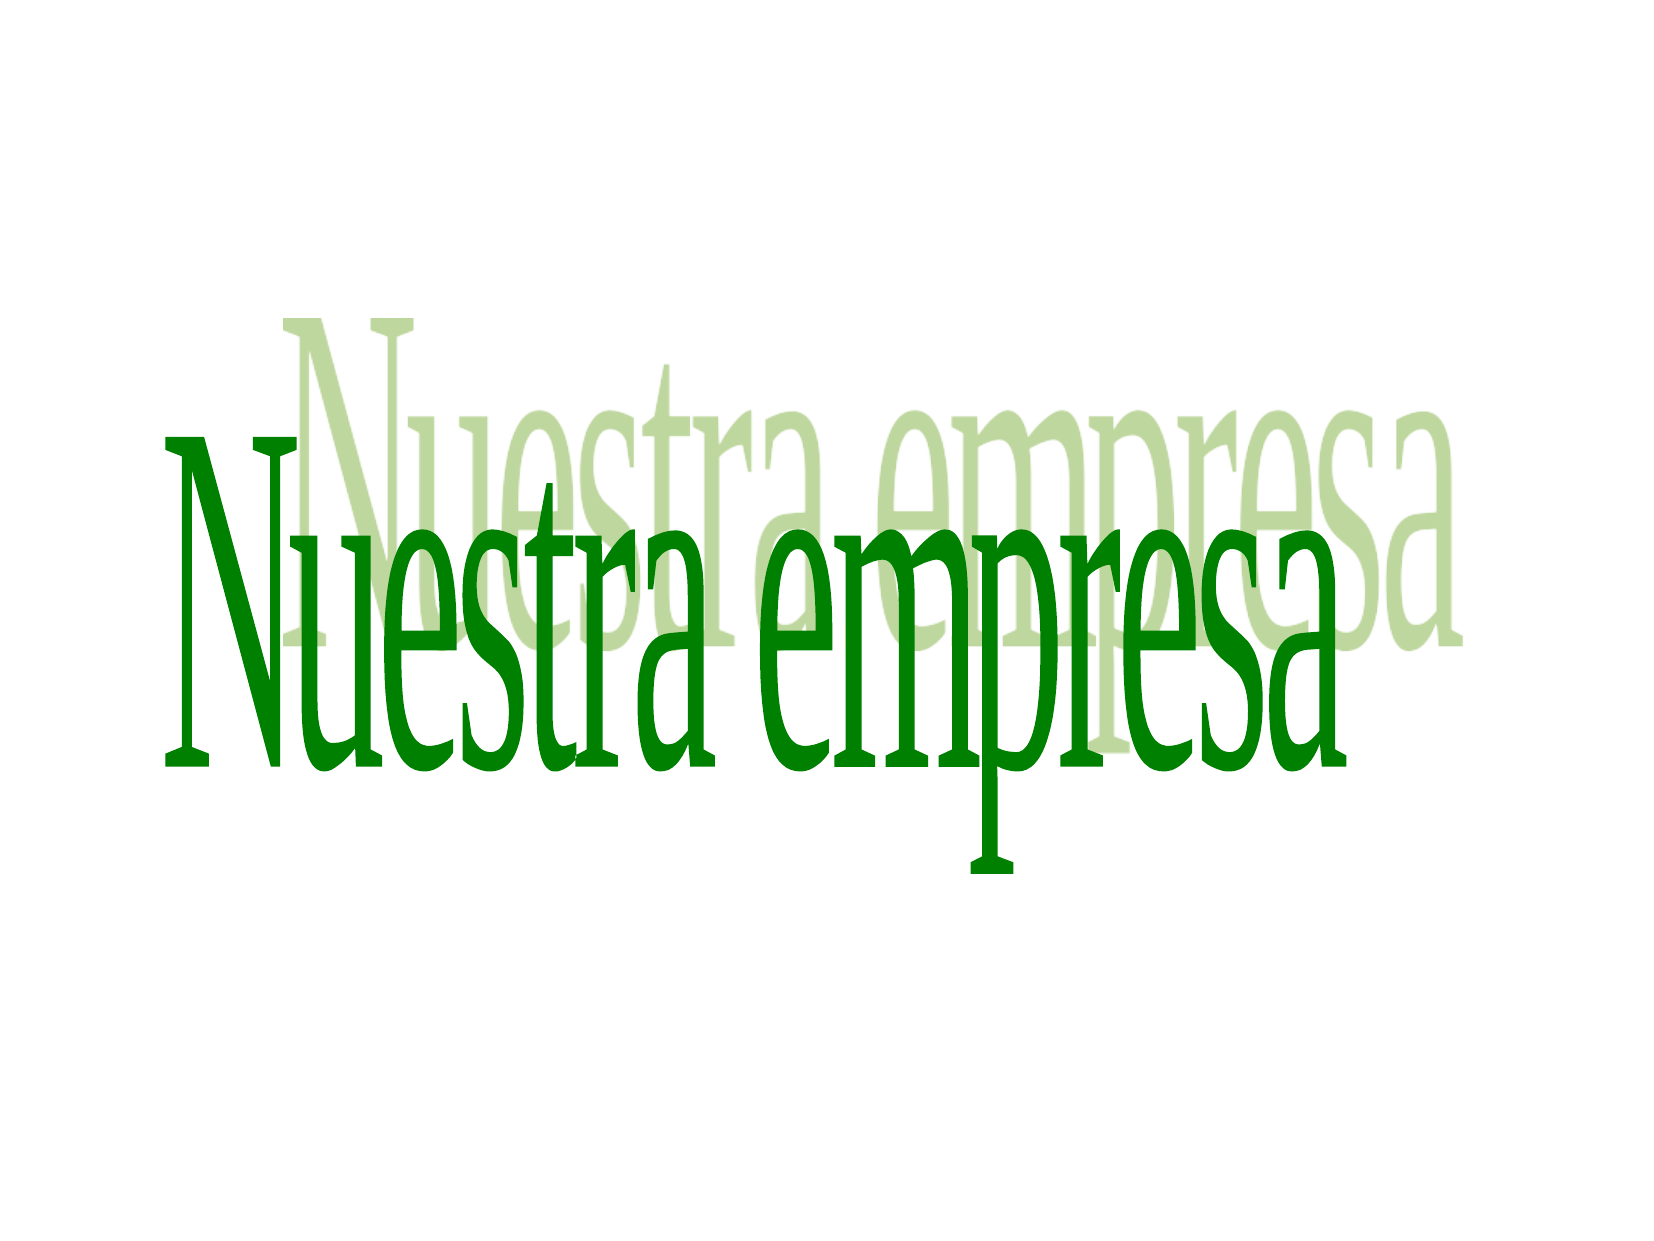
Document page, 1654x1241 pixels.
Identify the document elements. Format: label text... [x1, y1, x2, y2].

text_box Nuestra empresa [524, 483, 635, 772]
text_box Nuestra empresa [1201, 529, 1263, 772]
text_box Nuestra empresa [970, 529, 1058, 874]
text_box Nuestra empresa [637, 530, 715, 772]
text_box Nuestra empresa [1060, 529, 1120, 767]
text_box Nuestra empresa [462, 529, 524, 772]
text_box Nuestra empresa [384, 529, 457, 772]
text_box Nuestra empresa [1269, 530, 1347, 772]
text_box Nuestra empresa [165, 436, 297, 767]
text_box Nuestra empresa [290, 535, 383, 772]
text_box Nuestra empresa [834, 529, 980, 767]
text_box Nuestra empresa [759, 529, 833, 772]
text_box Nuestra empresa [1123, 529, 1196, 772]
